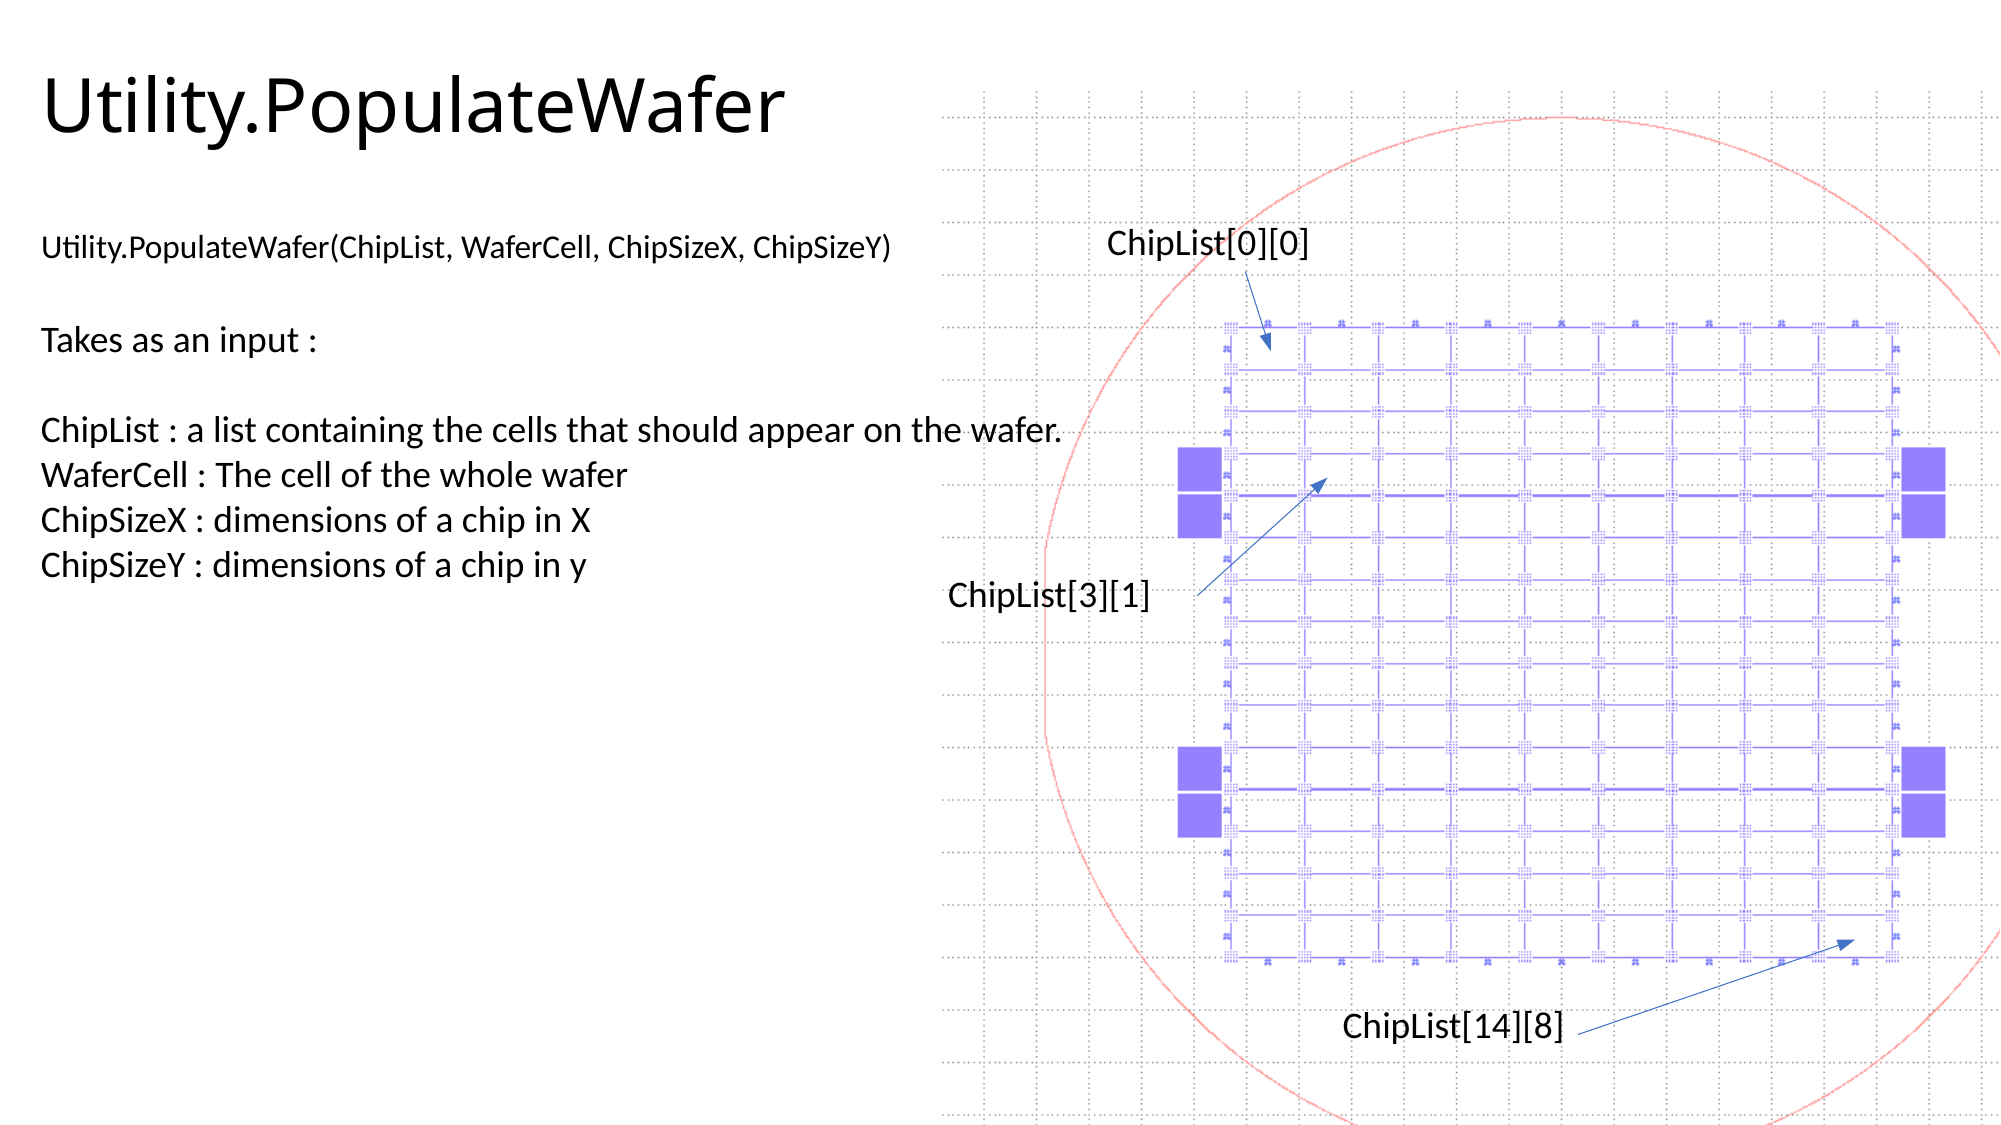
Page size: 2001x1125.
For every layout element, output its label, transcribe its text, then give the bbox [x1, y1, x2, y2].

text_box ChipList[0][0] [1091, 210, 1328, 272]
text_box Takes as an input : ChipList : a list containing the cells that should appear on the wafer. WaferCell : The cell of the whole wafer ChipSizeX : dimensions of a chip in X ChipSizeY : dimensions of a chip in y [25, 307, 1093, 596]
text_box ChipList[3][1] [933, 562, 1169, 624]
title Utility.PopulateWafer [26, 0, 1752, 218]
text_box Utility.PopulateWafer(ChipList, WaferCell, ChipSizeX, ChipSizeY) [26, 217, 908, 272]
picture [941, 90, 2000, 1125]
text_box ChipList[14][8] [1327, 993, 1583, 1055]
